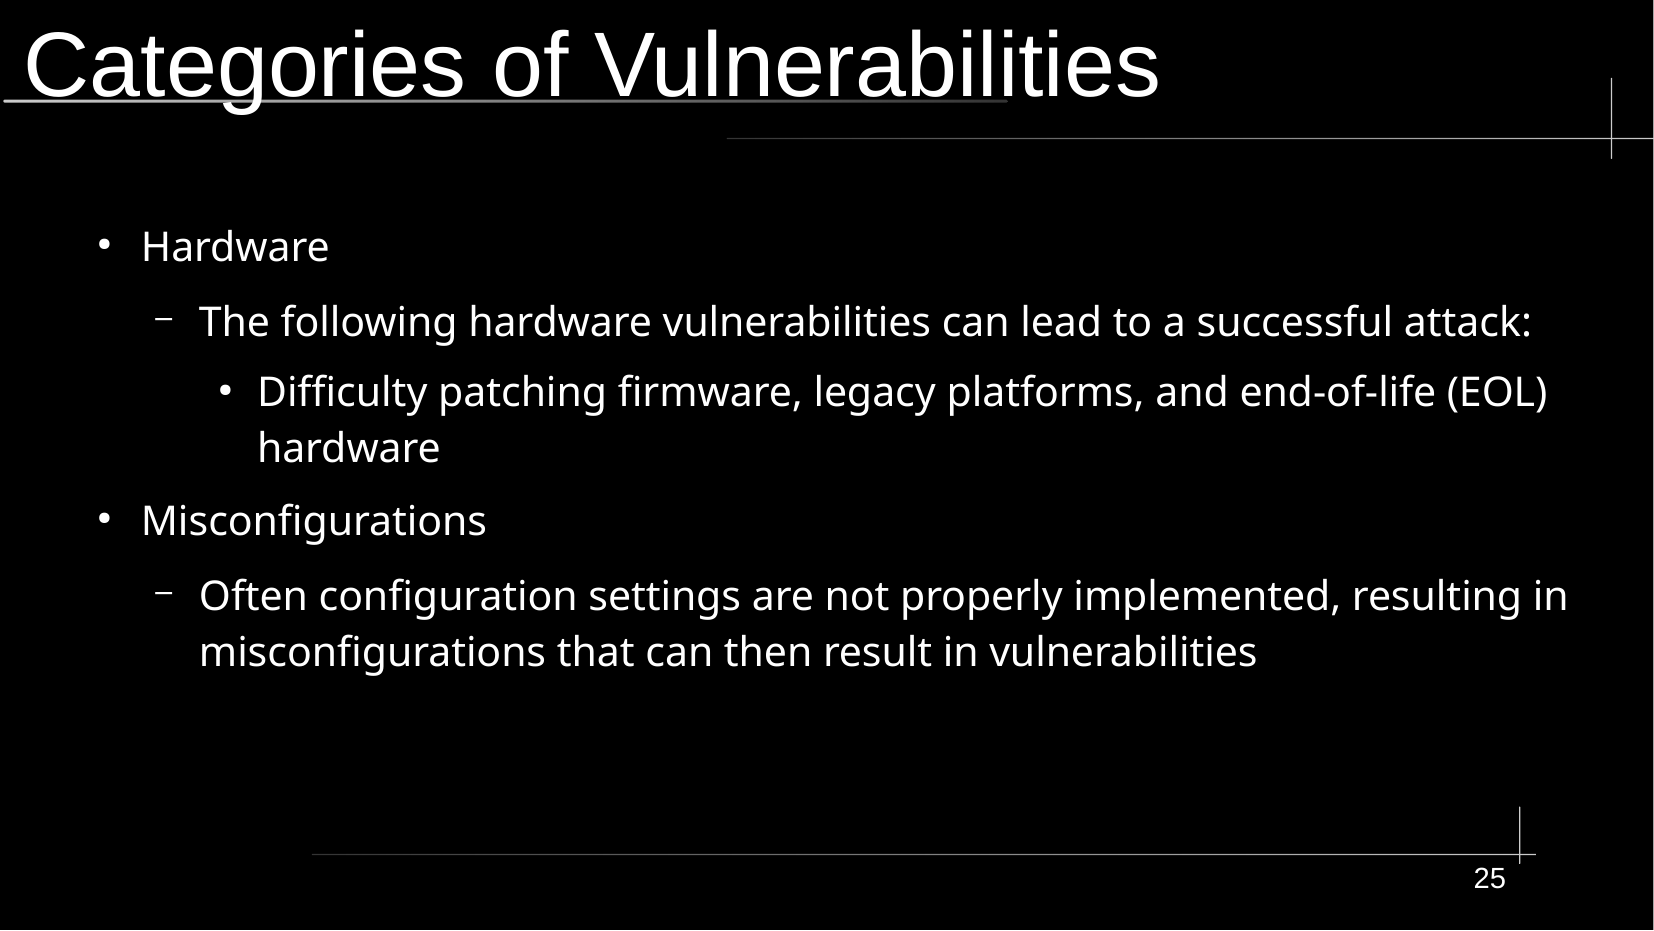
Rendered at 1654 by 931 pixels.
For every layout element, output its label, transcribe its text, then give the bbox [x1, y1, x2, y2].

list Hardware The following hardware vulnerabilities can lead to a successful attack: Difficulty patching firmware, legacy platforms, and end-of-life (EOL) hardware Misconfigurations Often configuration settings are not properly implemented, resulting in misconfigurations that can then result in vulnerabilities [82, 217, 1571, 758]
title Categories of Vulnerabilities [23, 11, 1589, 119]
